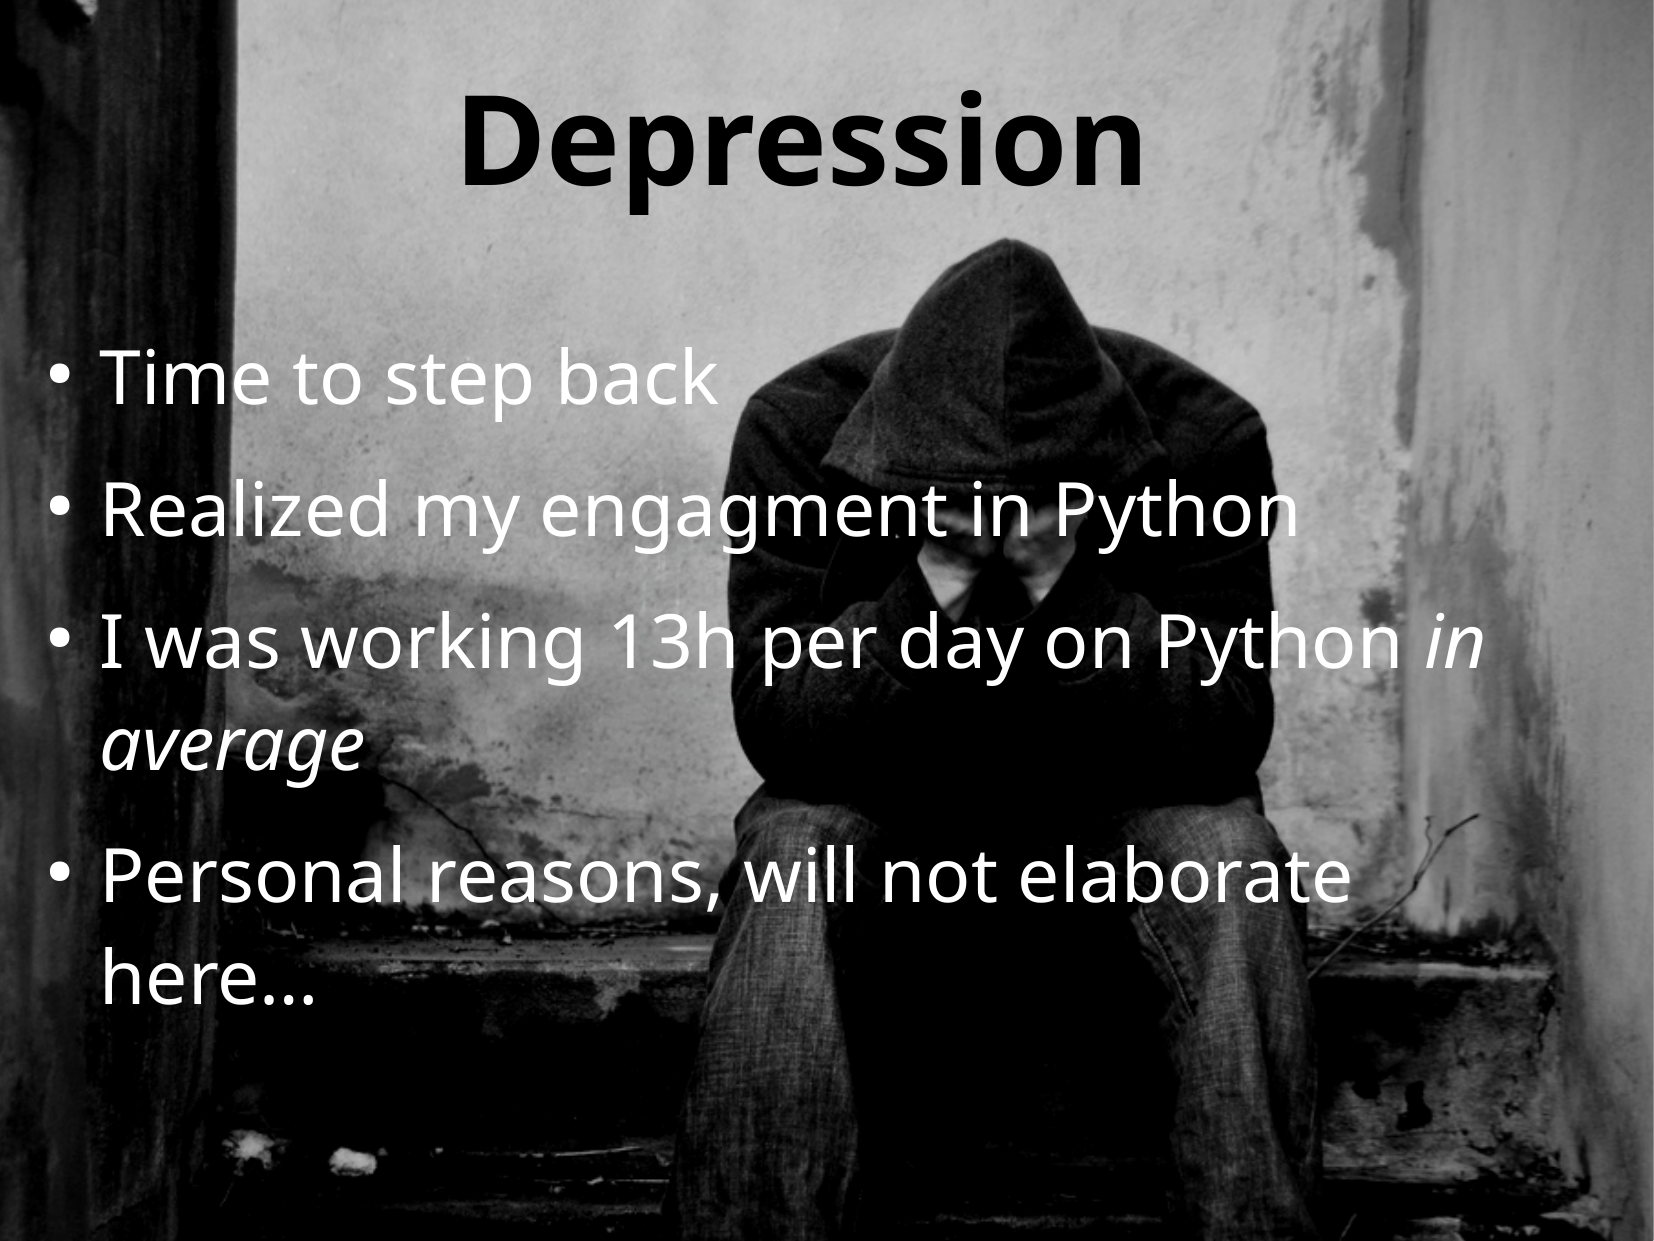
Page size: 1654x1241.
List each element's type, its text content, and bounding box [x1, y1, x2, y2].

picture [0, 0, 1654, 1241]
text_box Depression [439, 44, 1210, 199]
list Time to step back Realized my engagment in Python I was working 13h per day on Python in average Personal reasons, will not elaborate here… [28, 324, 1517, 1065]
